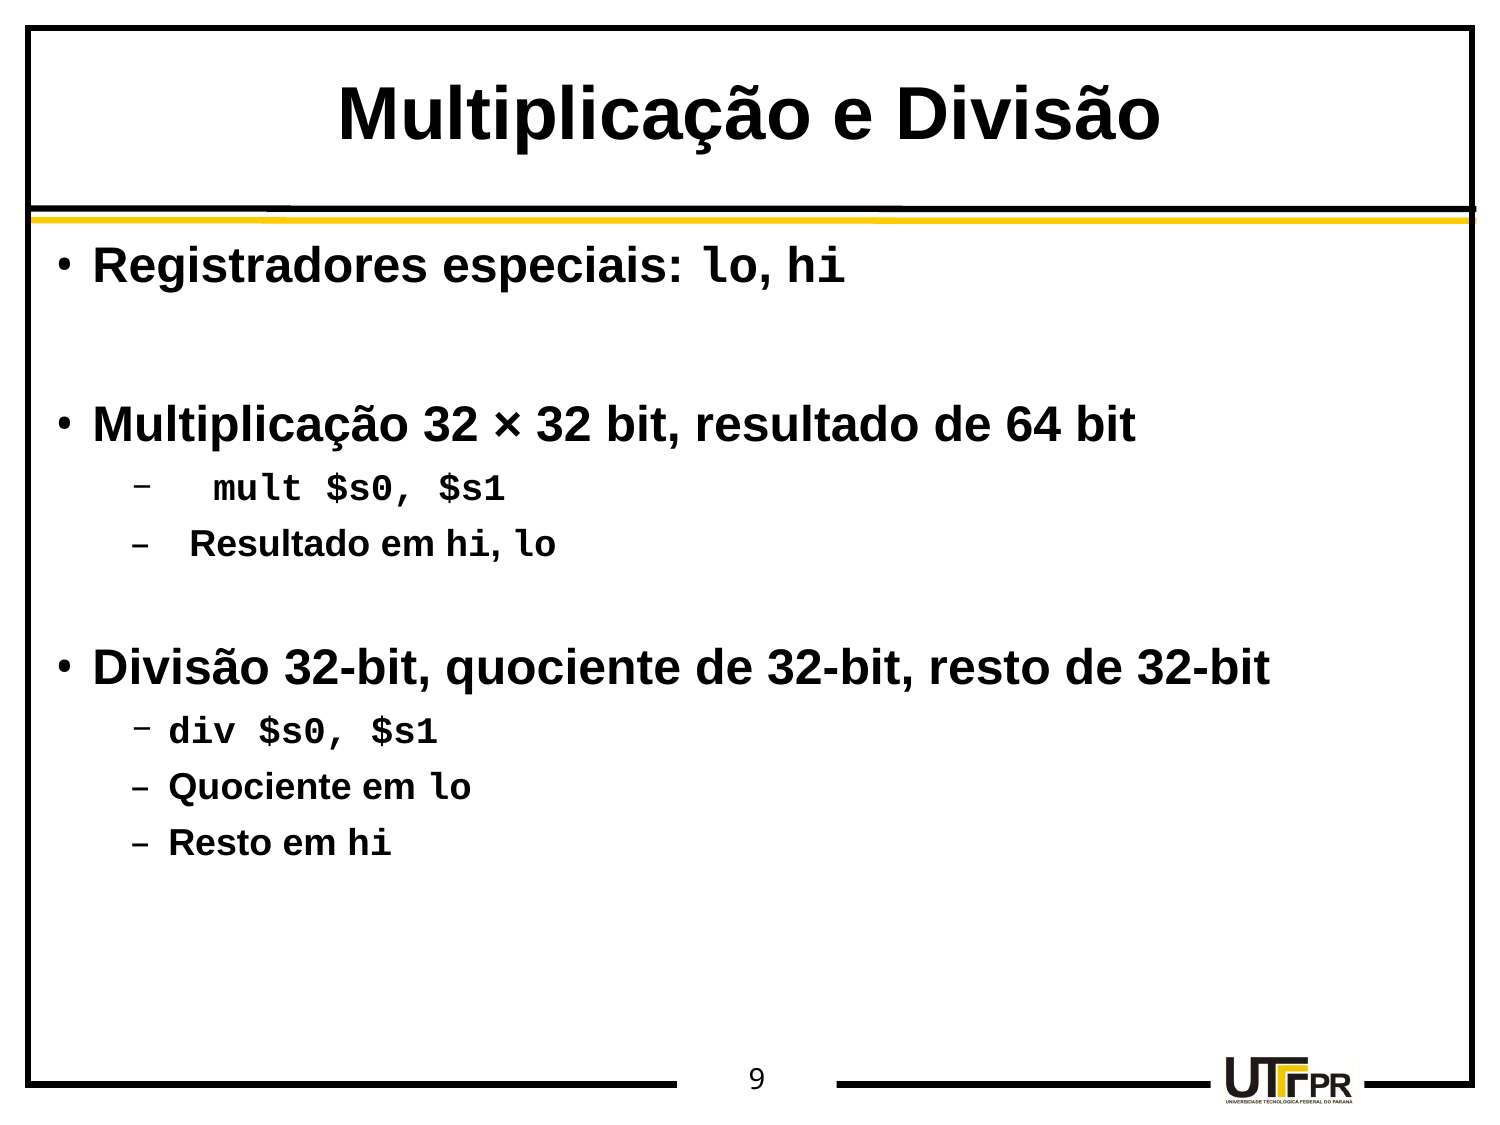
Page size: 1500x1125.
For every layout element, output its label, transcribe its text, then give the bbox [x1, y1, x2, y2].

title Multiplicação e Divisão [0, 60, 1500, 167]
picture [1225, 1057, 1353, 1104]
list Registradores especiais: lo, hi Multiplicação 32 × 32 bit, resultado de 64 bit mult $s0, $s1 Resultado em hi, lo Divisão 32-bit, quociente de 32-bit, resto de 32-bit div $s0, $s1 Quociente em lo Resto em hi [41, 231, 1447, 1004]
